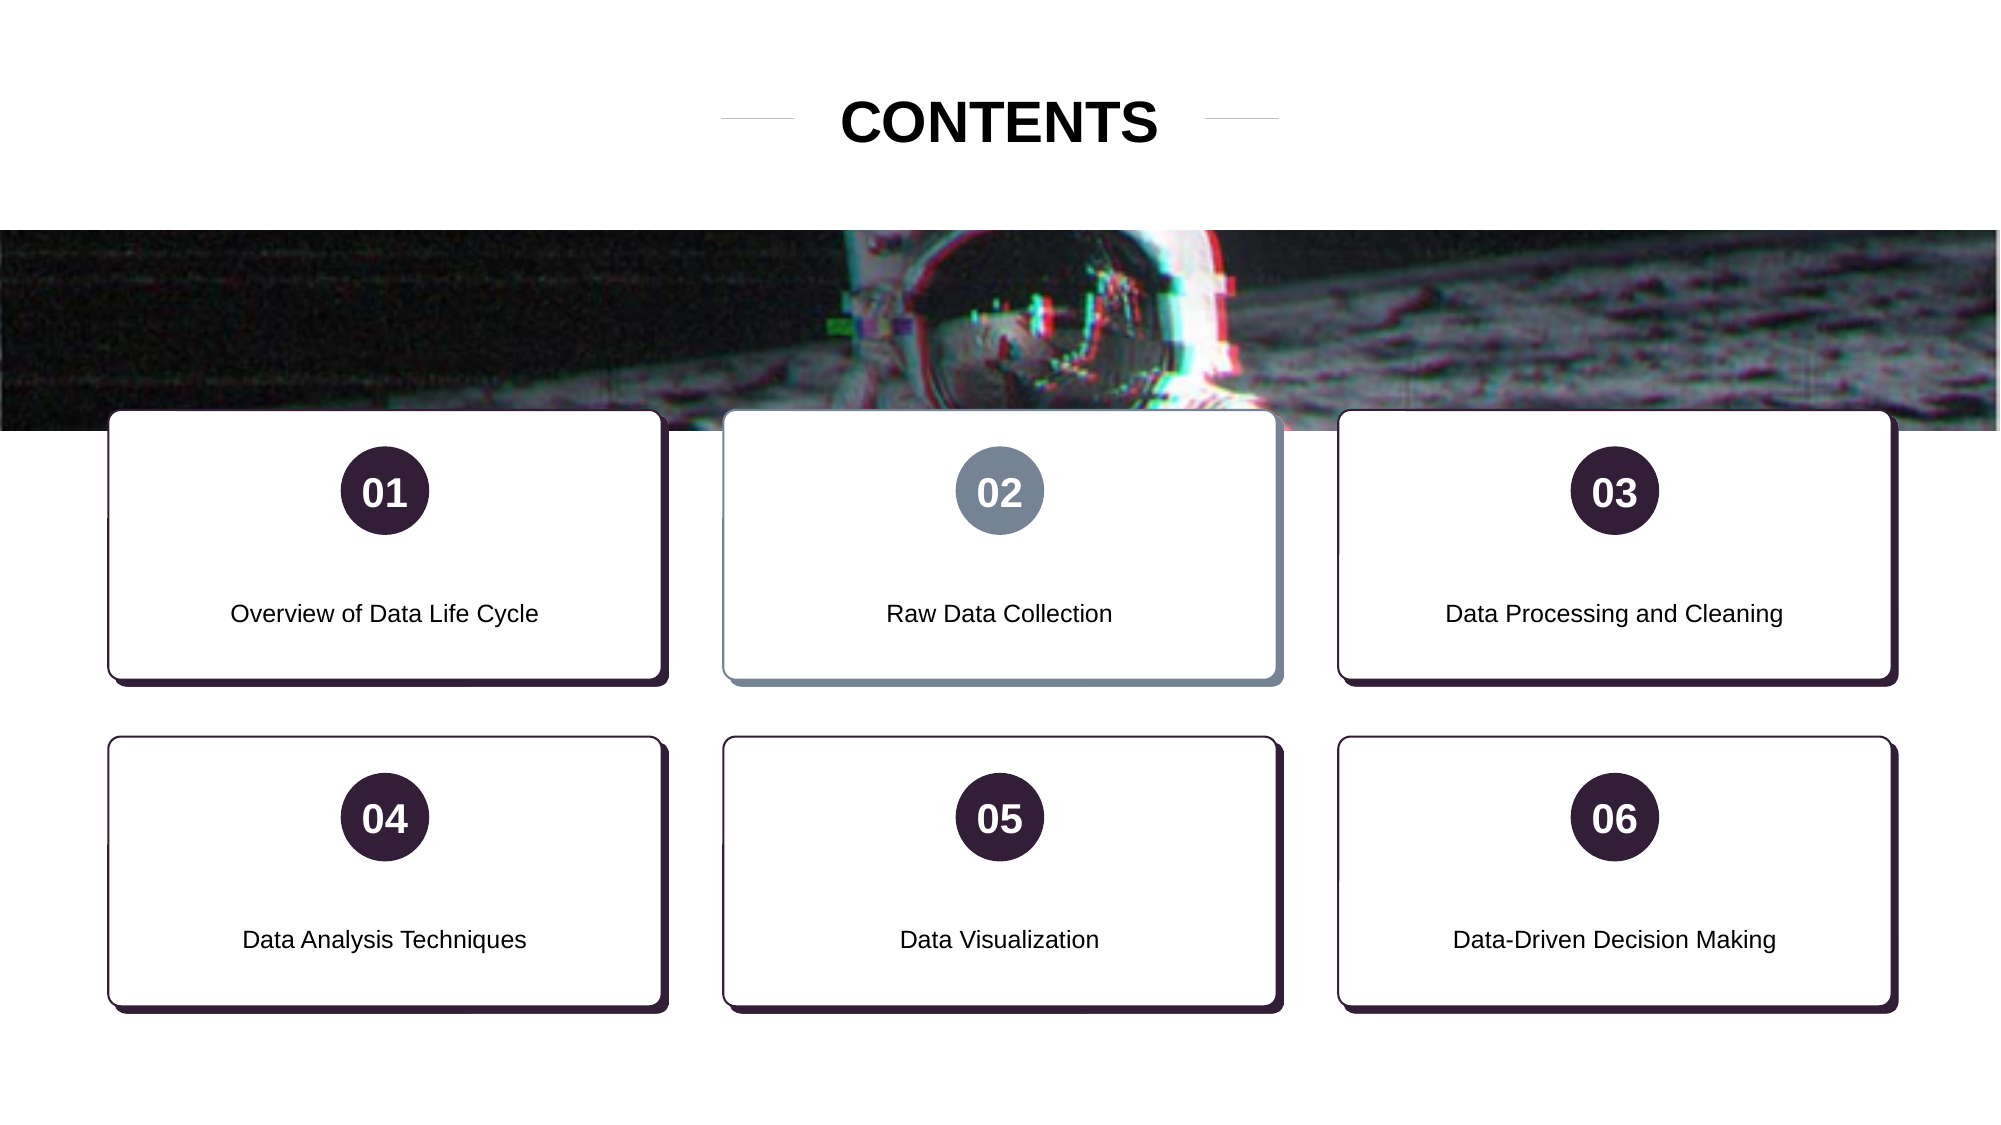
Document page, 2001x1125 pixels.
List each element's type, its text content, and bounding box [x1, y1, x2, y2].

text_box 01 [340, 446, 430, 535]
text_box Raw Data Collection [723, 409, 1277, 680]
text_box [0, 230, 2000, 431]
text_box Data Processing and Cleaning [1338, 409, 1892, 680]
text_box 03 [1570, 446, 1660, 535]
text_box 04 [340, 772, 430, 862]
text_box Data Visualization [723, 736, 1277, 1007]
text_box Overview of Data Life Cycle [108, 409, 662, 680]
text_box 06 [1570, 772, 1660, 862]
text_box 02 [955, 446, 1045, 535]
text_box Data Analysis Techniques [108, 736, 662, 1007]
text_box Data-Driven Decision Making [1338, 736, 1892, 1007]
text_box 05 [955, 772, 1045, 862]
text_box CONTENTS [794, 62, 1206, 175]
